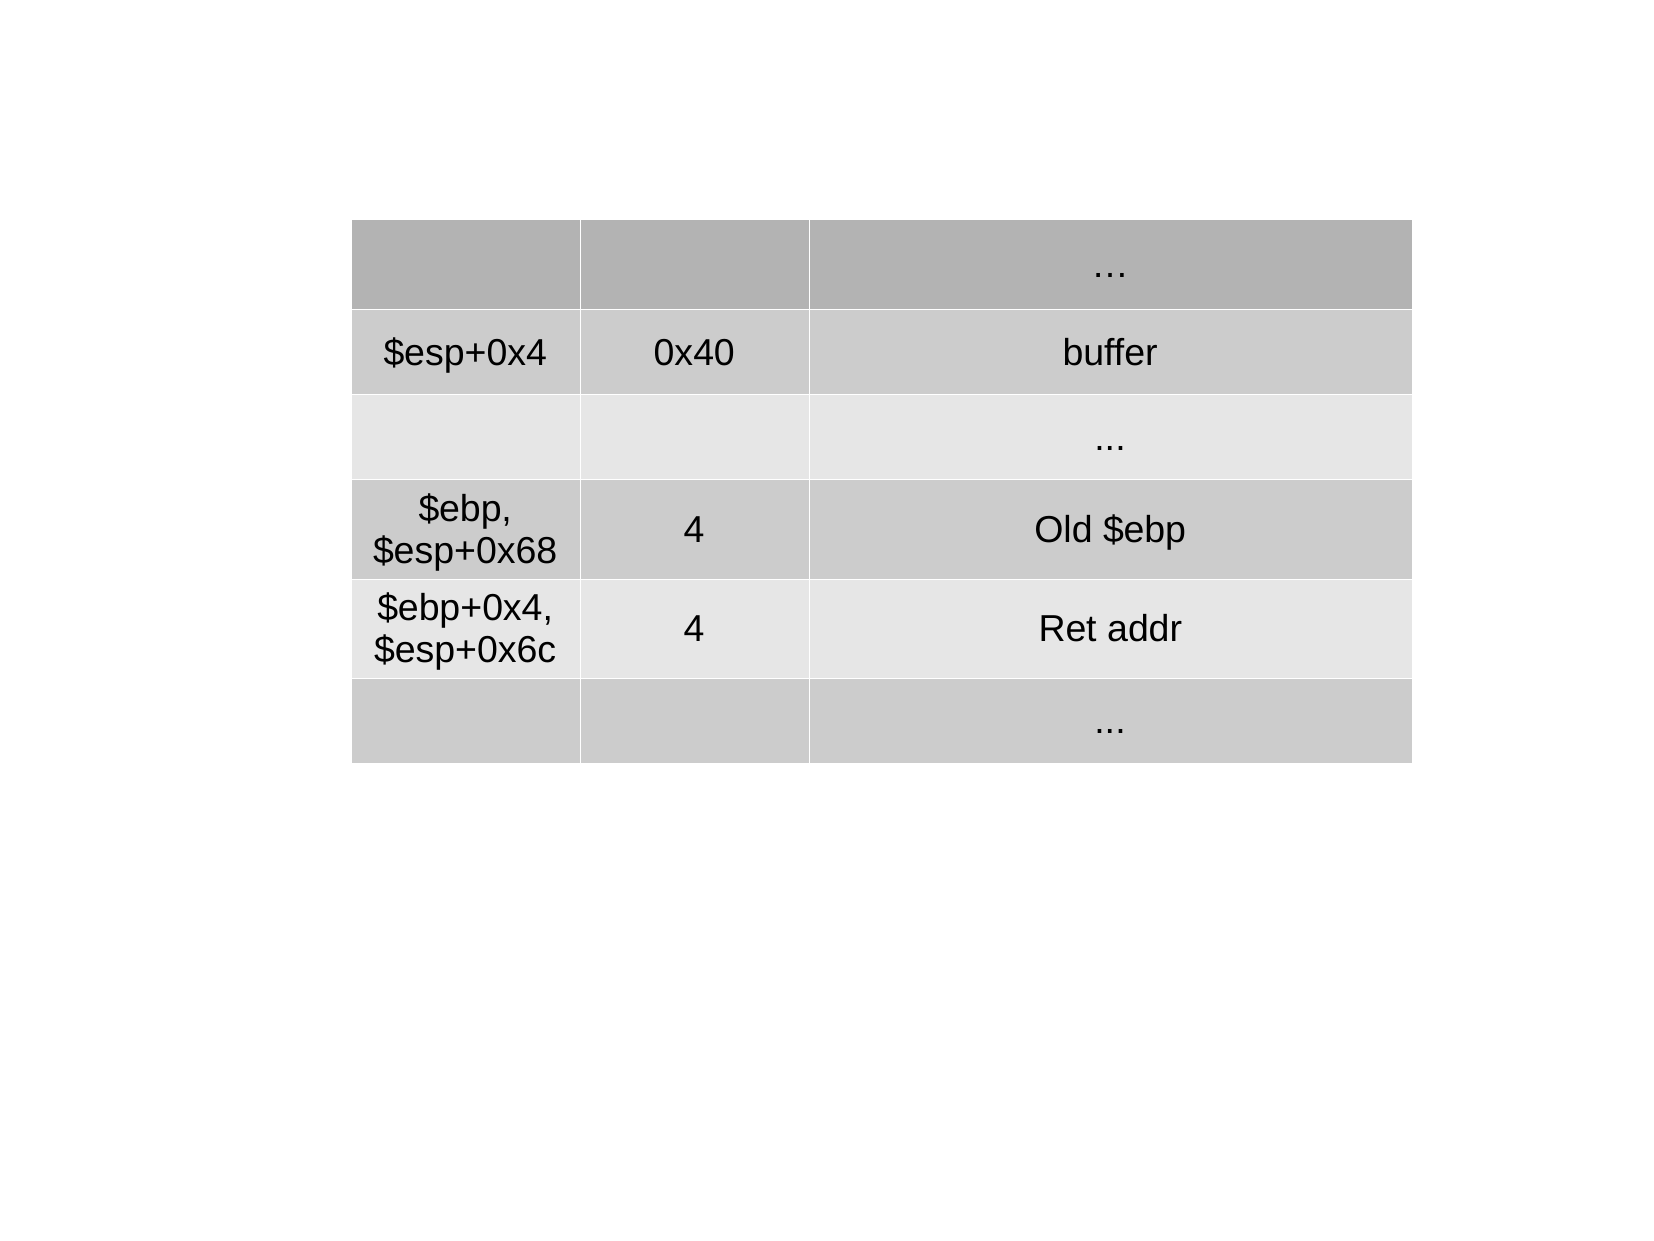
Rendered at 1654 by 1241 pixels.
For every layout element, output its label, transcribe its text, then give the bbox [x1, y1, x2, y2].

table_header … [810, 220, 1412, 309]
table_cell ... [810, 395, 1412, 479]
table_cell 4 [581, 580, 809, 678]
table_cell 4 [581, 480, 809, 579]
table_cell $ebp+0x4, $esp+0x6c [352, 580, 580, 678]
table_cell 0x40 [581, 310, 809, 394]
table_cell Ret addr [810, 580, 1412, 678]
table_cell buffer [810, 310, 1412, 394]
table_cell [581, 679, 809, 763]
table_cell $ebp, $esp+0x68 [352, 480, 580, 579]
table_cell ... [810, 679, 1412, 763]
table_cell [581, 395, 809, 479]
table_cell $esp+0x4 [352, 310, 580, 394]
table_cell Old $ebp [810, 480, 1412, 579]
table_cell [352, 679, 580, 763]
table_header [581, 220, 809, 309]
table_cell [352, 395, 580, 479]
table_header [352, 220, 580, 309]
